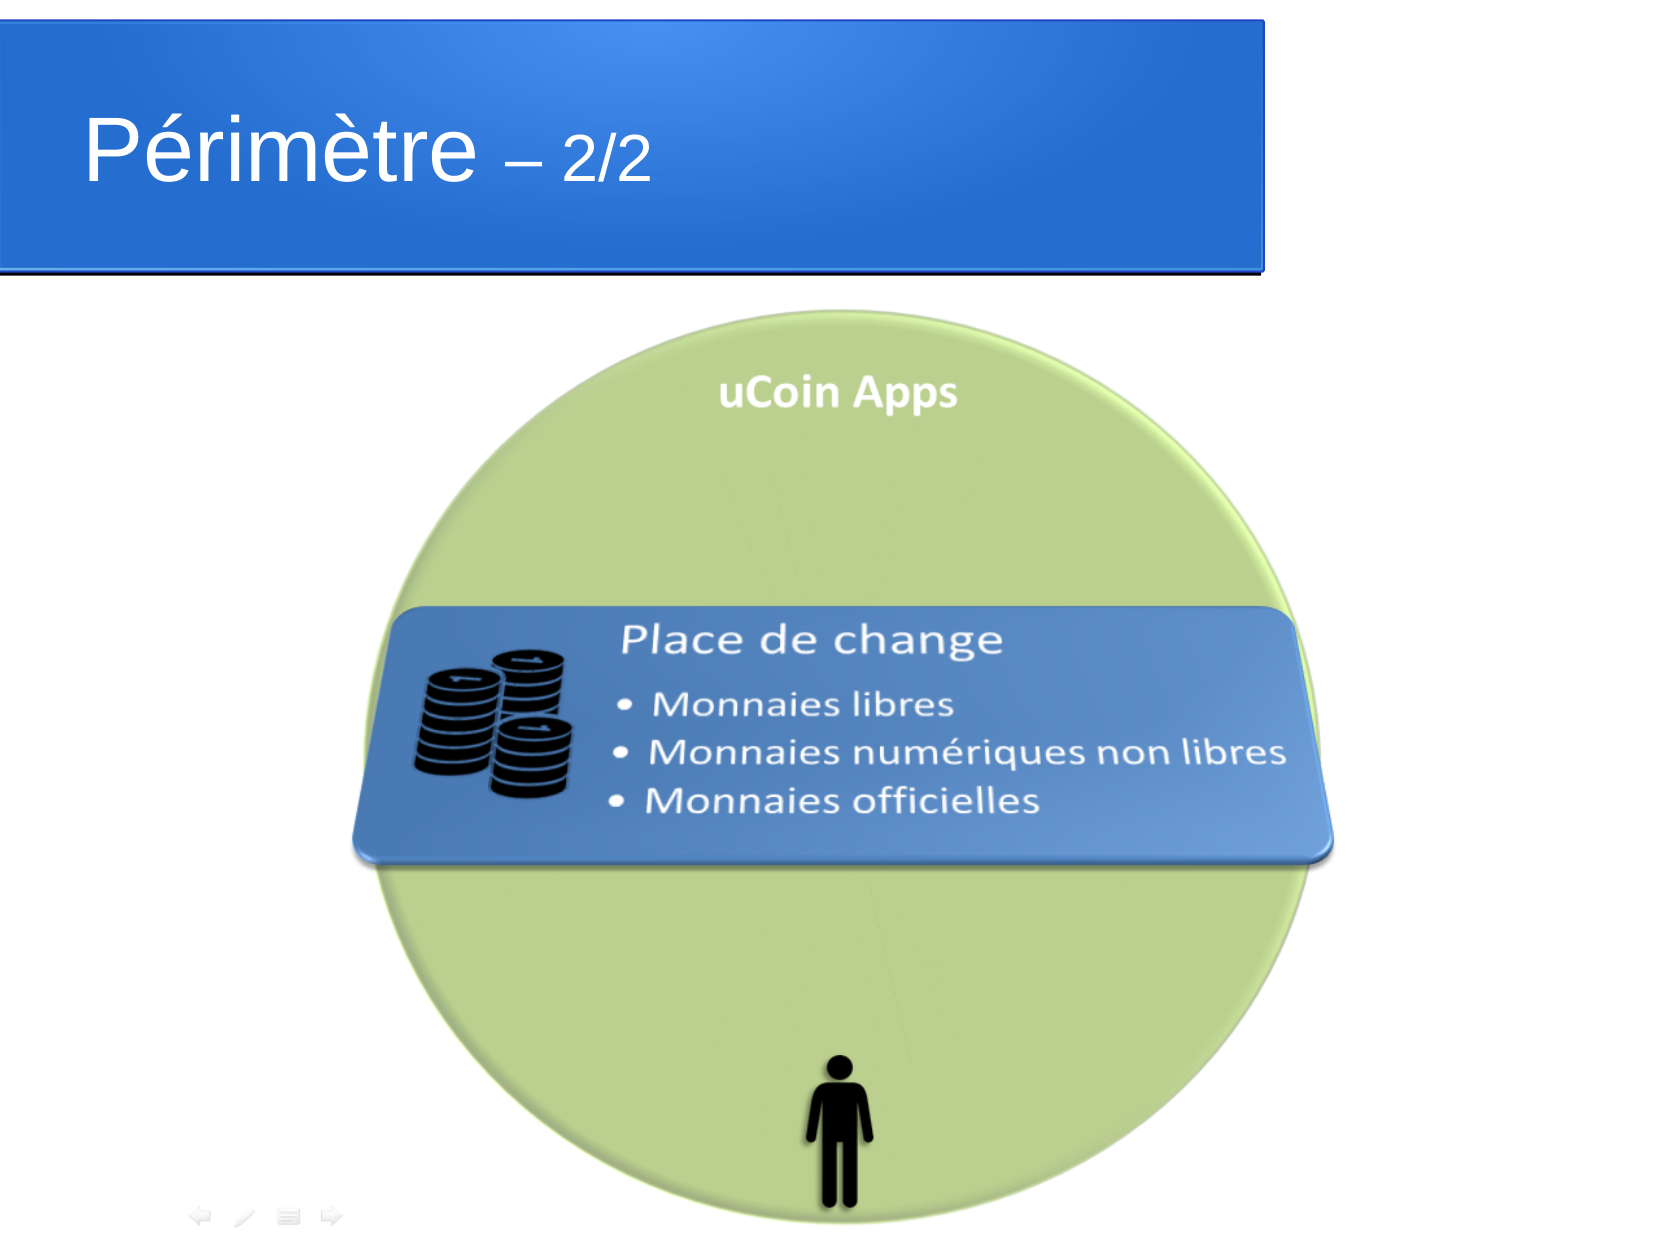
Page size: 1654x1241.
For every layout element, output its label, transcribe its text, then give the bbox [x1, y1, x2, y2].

title Périmètre – 2/2 [82, 47, 1235, 252]
picture [181, 291, 1504, 1240]
